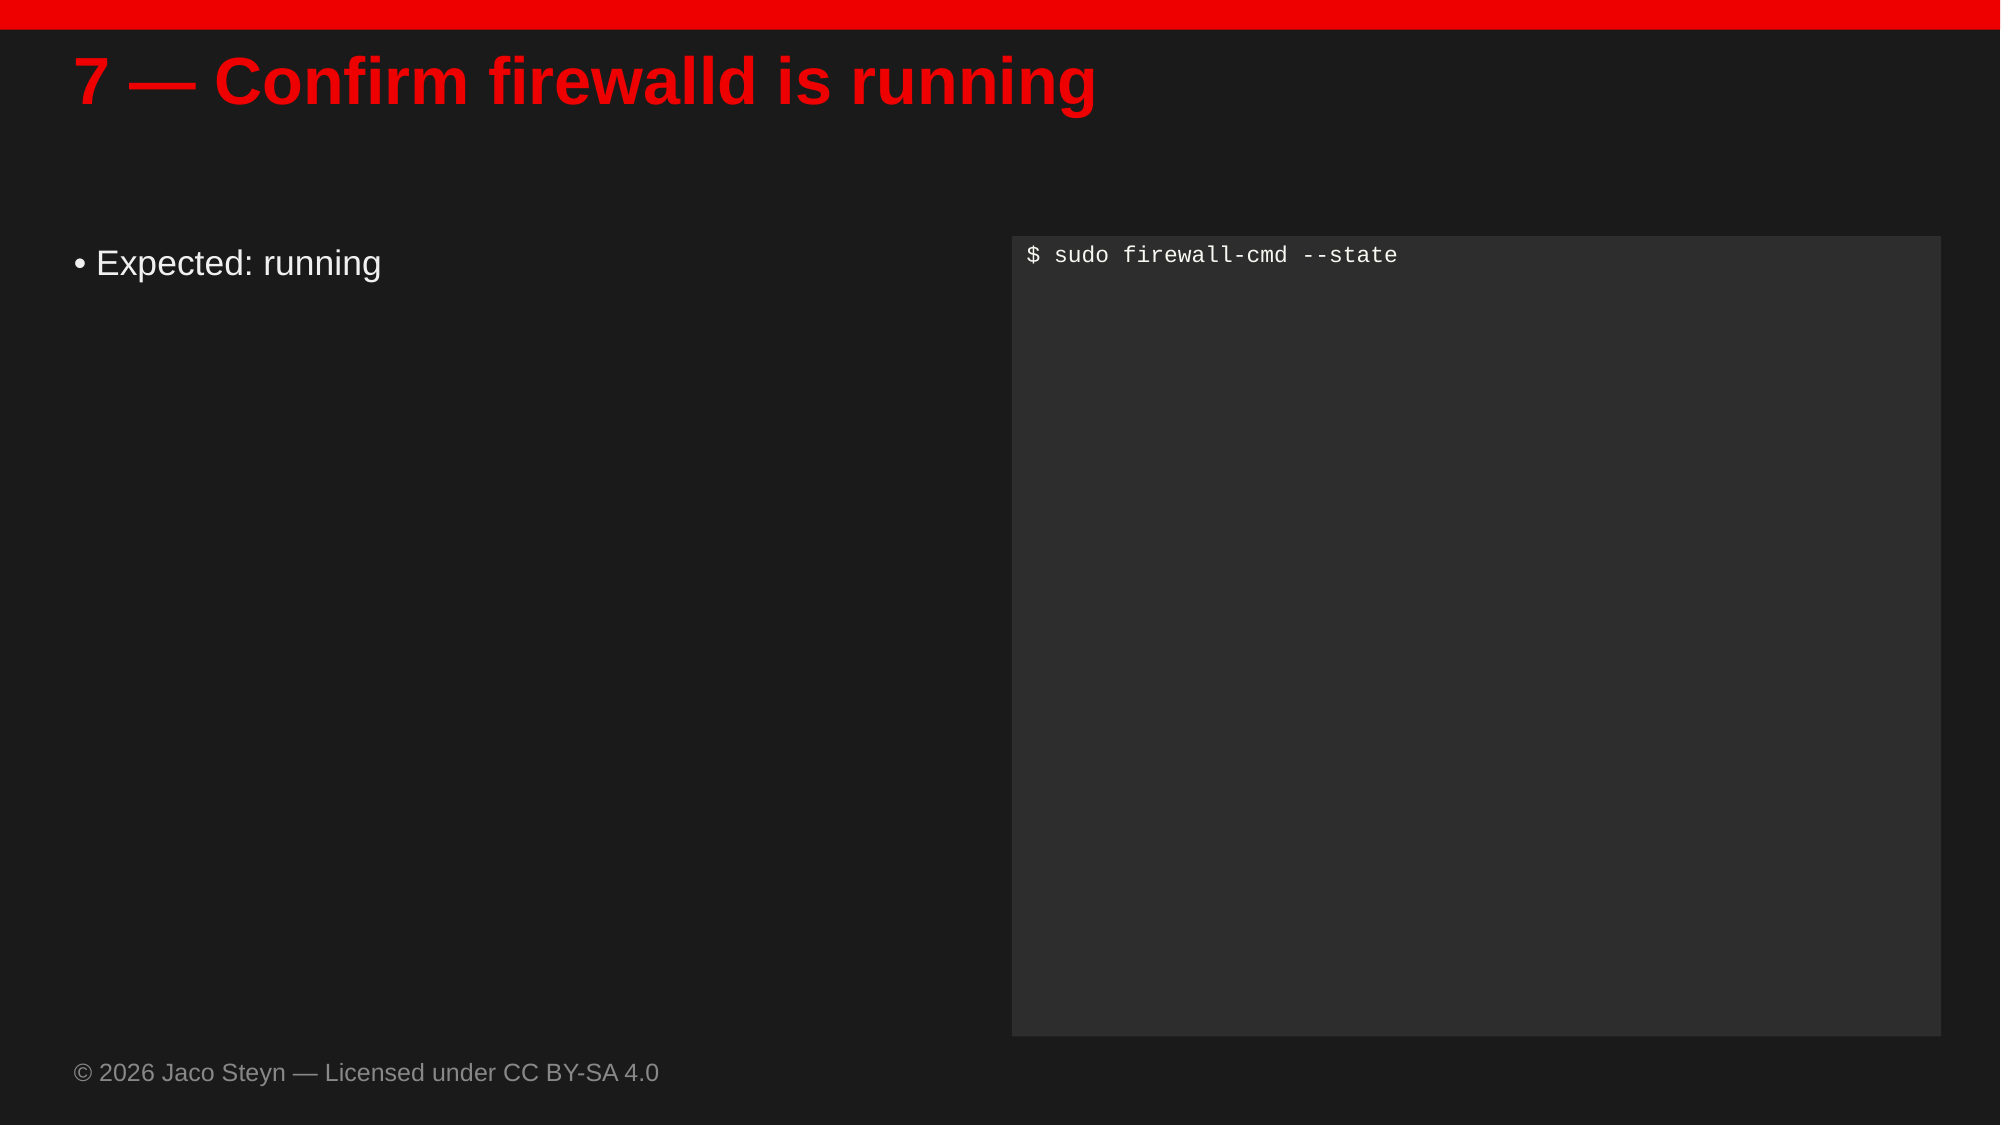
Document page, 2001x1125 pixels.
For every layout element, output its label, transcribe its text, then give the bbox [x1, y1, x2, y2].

text_box $ sudo firewall-cmd --state [1011, 236, 1942, 1037]
text_box © 2026 Jaco Steyn — Licensed under CC BY-SA 4.0 [59, 1051, 1942, 1093]
text_box • Expected: running [59, 236, 989, 1037]
text_box 7 — Confirm firewalld is running [59, 36, 1942, 208]
text_box [0, 0, 2001, 30]
